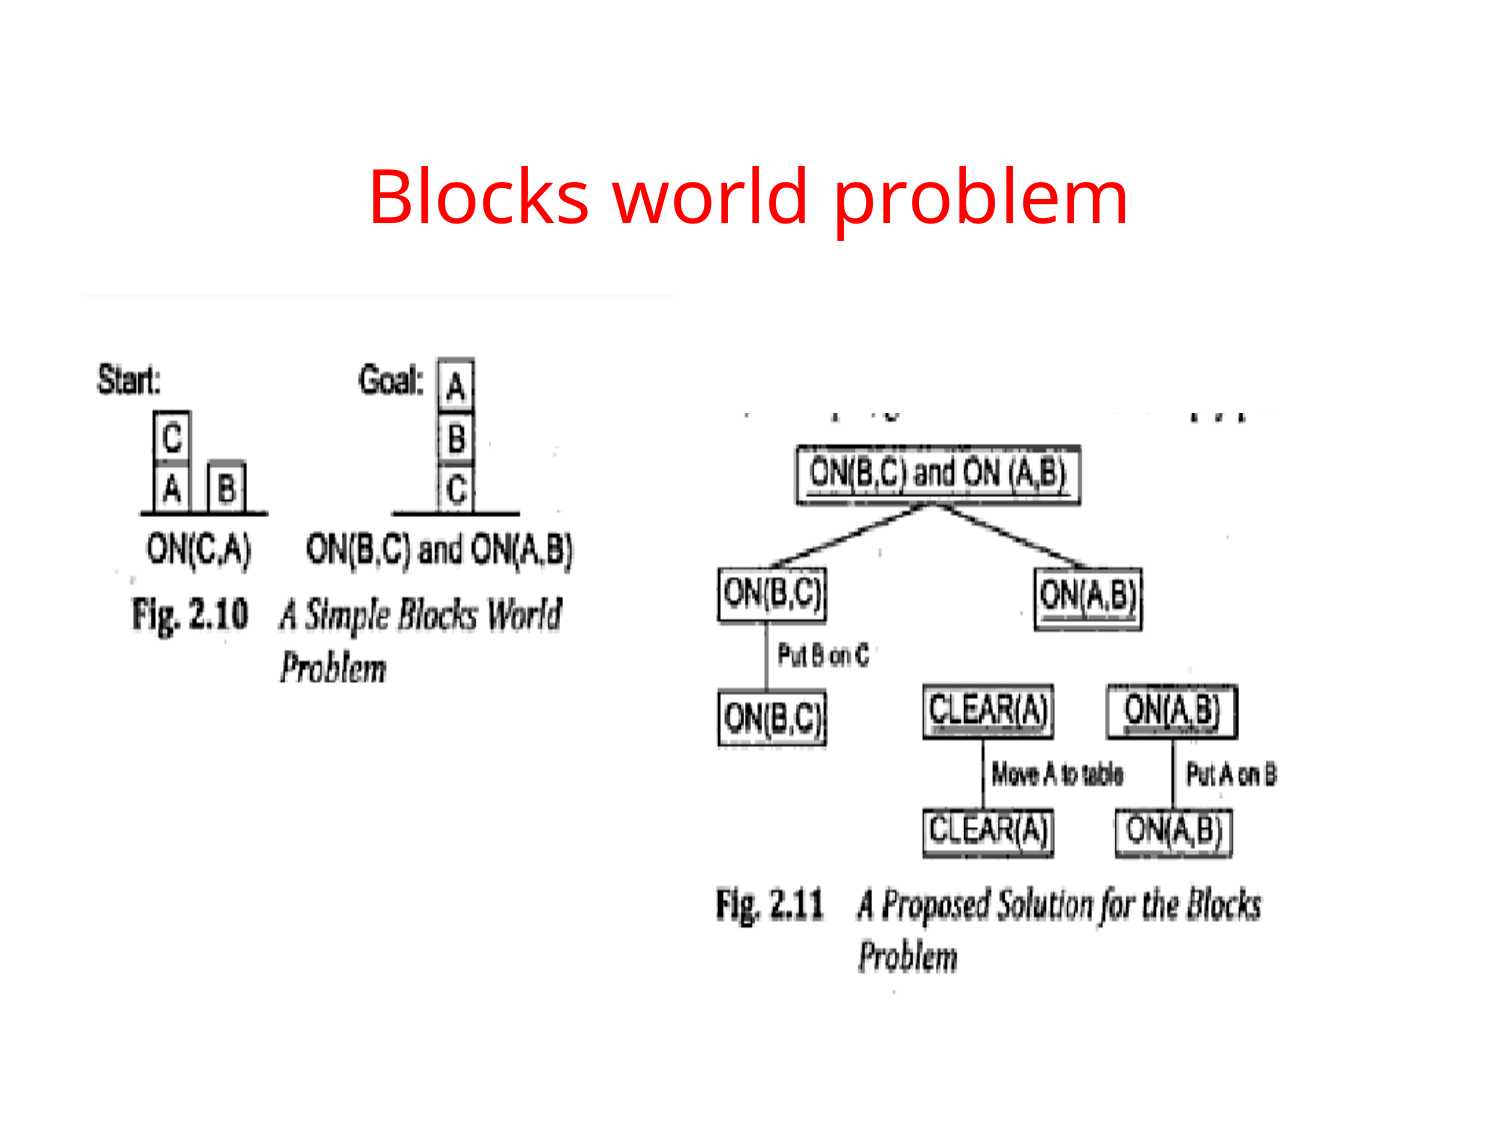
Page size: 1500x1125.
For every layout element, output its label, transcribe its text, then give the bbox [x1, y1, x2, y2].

picture [696, 413, 1371, 1004]
picture [82, 294, 674, 709]
text_box Blocks world problem [112, 92, 1387, 295]
